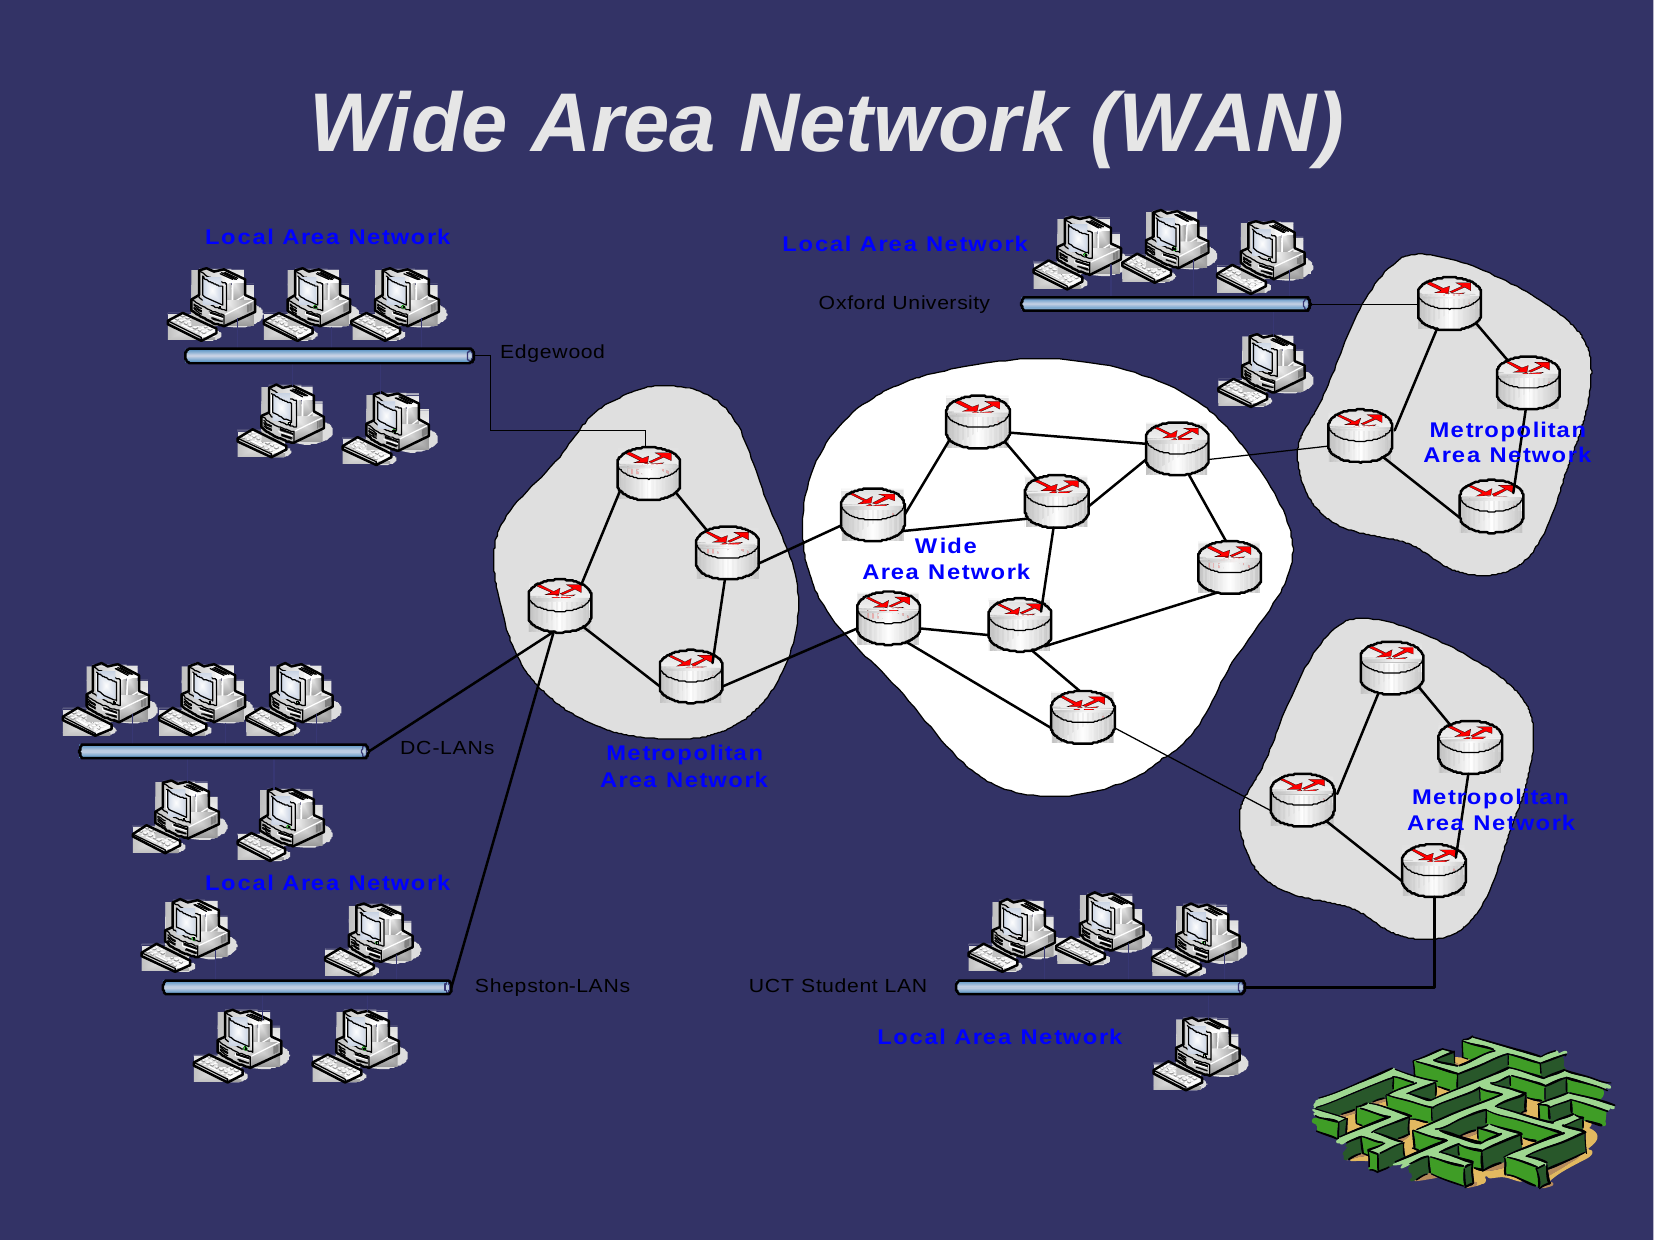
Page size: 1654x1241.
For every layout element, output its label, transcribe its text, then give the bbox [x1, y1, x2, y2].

title Wide Area Network (WAN) [121, 19, 1534, 206]
chart [59, 206, 1595, 1093]
